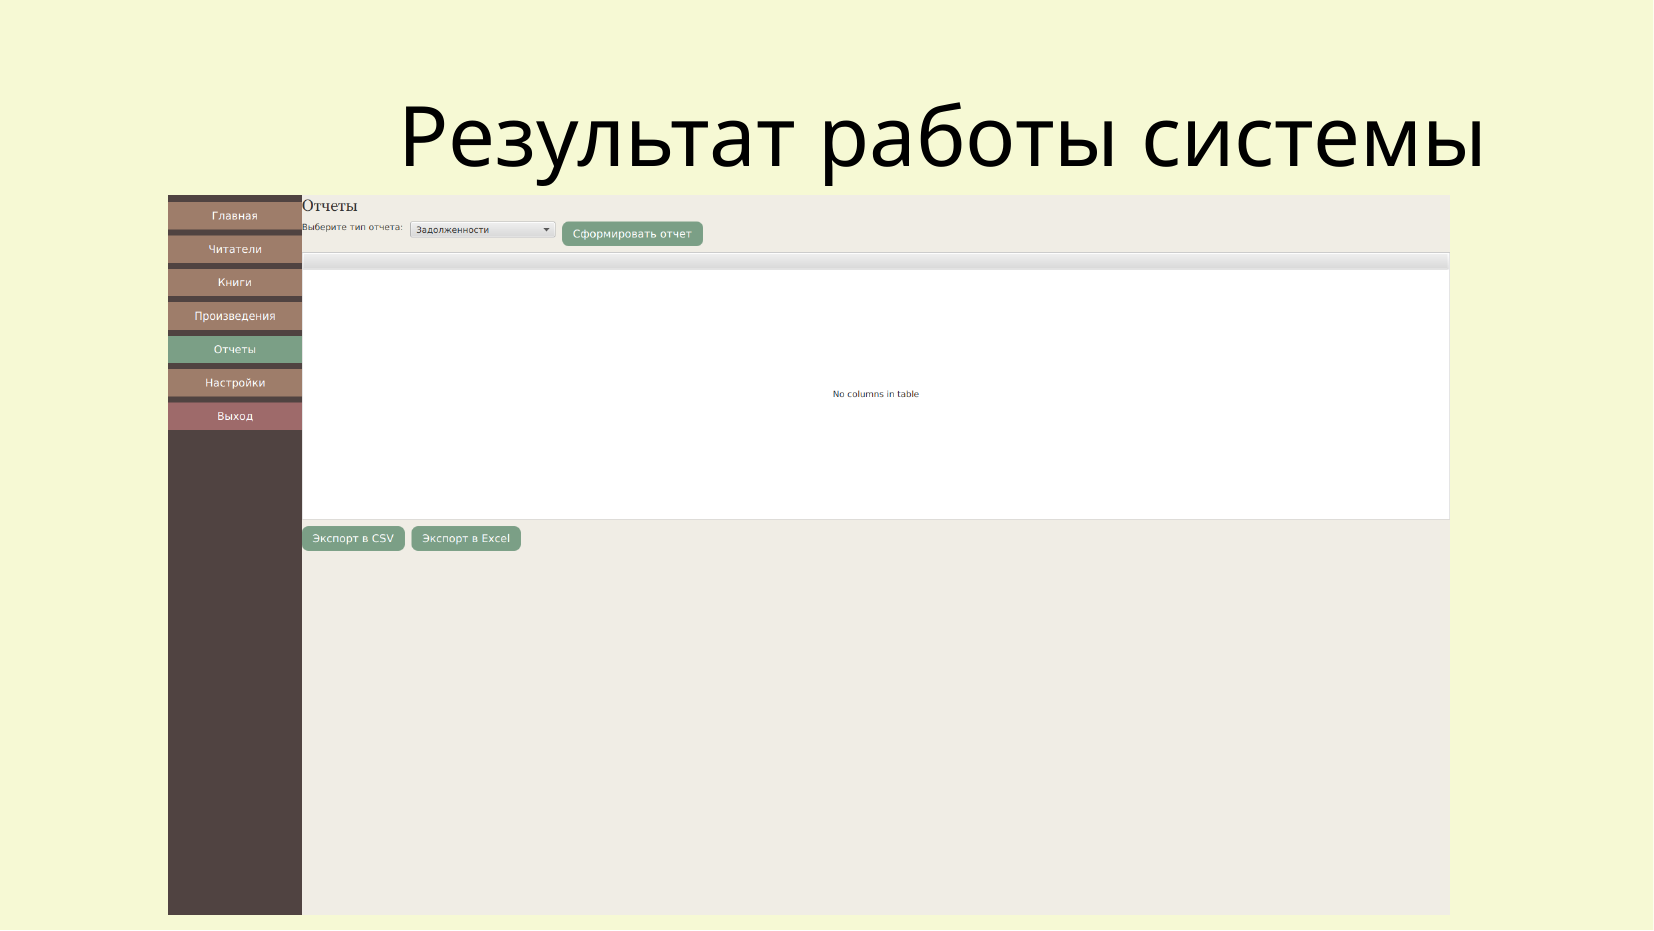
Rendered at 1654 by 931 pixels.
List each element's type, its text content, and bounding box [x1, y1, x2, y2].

picture [168, 195, 1450, 915]
text_box Результат работы системы [383, 70, 1348, 178]
